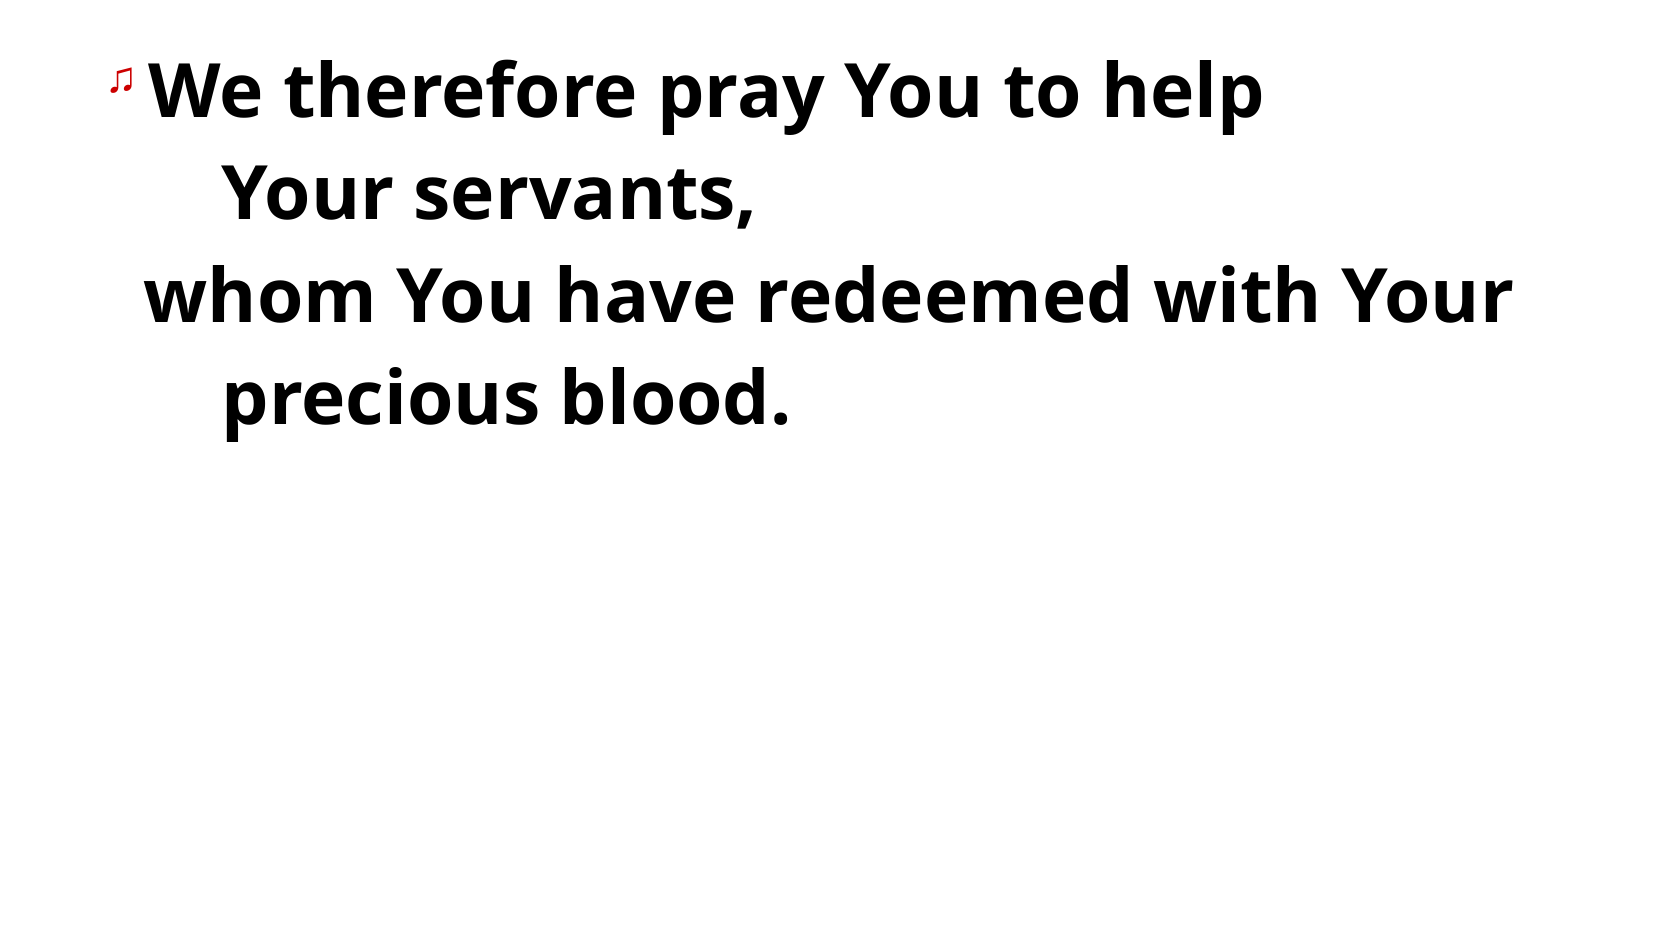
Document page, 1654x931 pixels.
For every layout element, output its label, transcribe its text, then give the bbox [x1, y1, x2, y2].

text_box ♫ We therefore pray You to help Your servants, whom You have redeemed with Your precious blood. [90, 30, 1576, 466]
